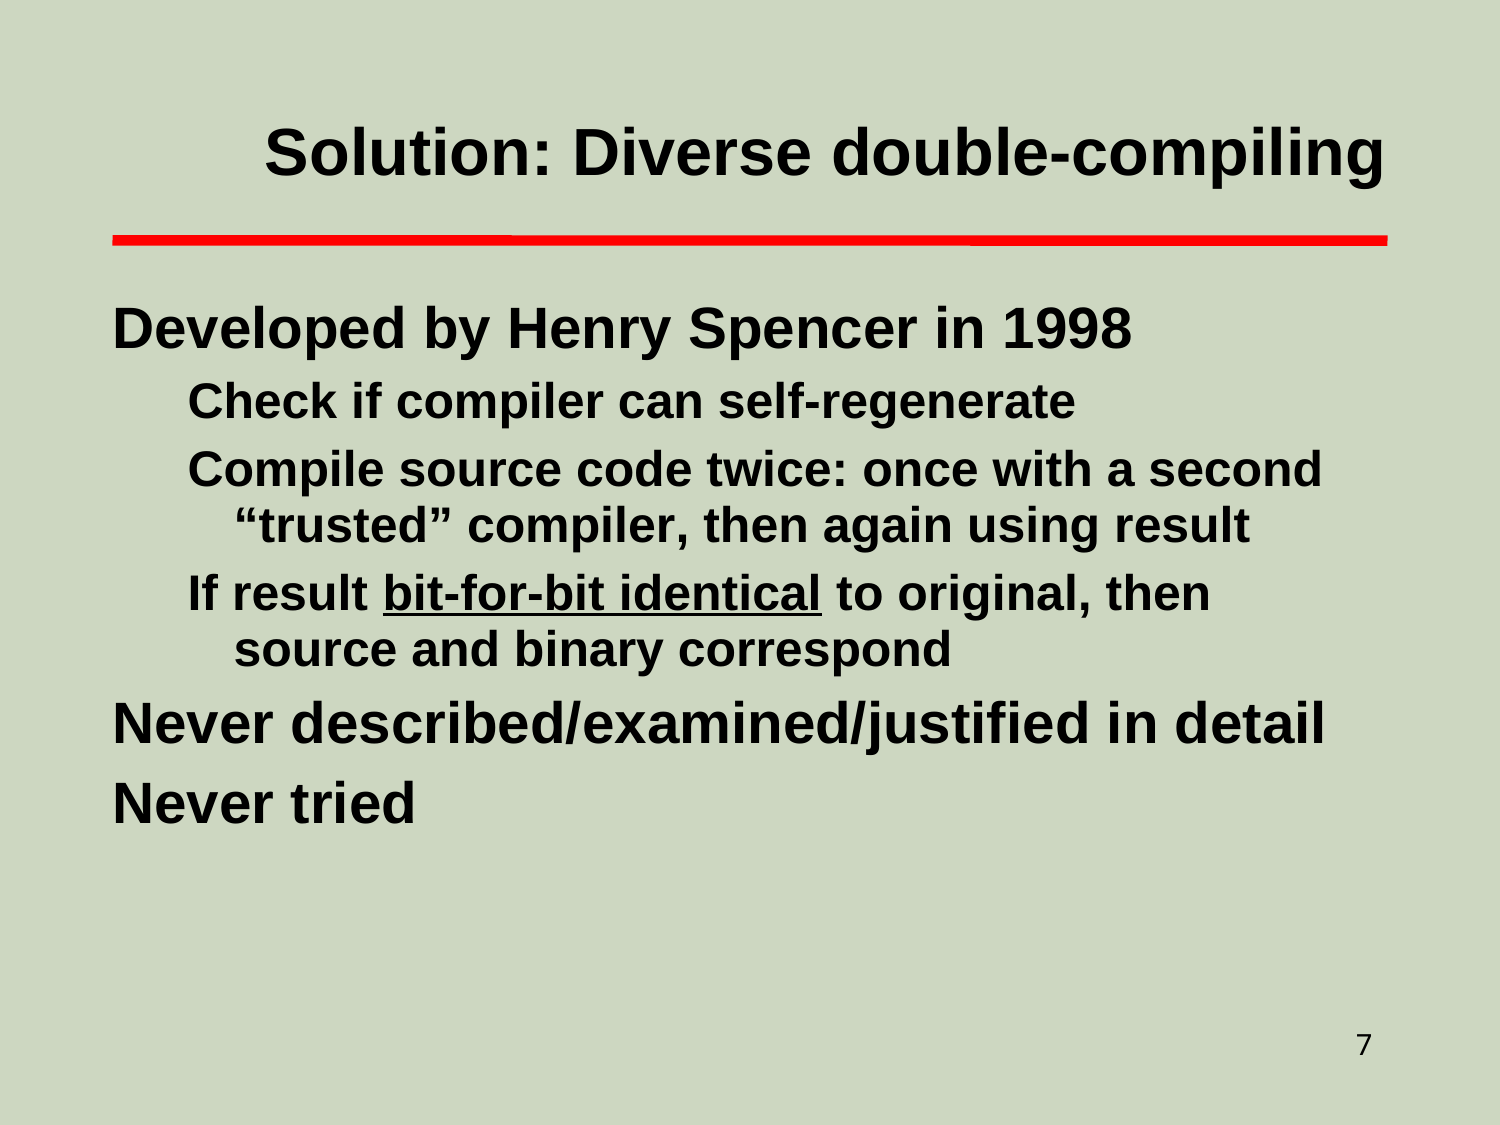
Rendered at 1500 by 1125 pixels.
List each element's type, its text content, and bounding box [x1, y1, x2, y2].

list Developed by Henry Spencer in 1998 Check if compiler can self-regenerate Compile source code twice: once with a second “trusted” compiler, then again using result If result bit-for-bit identical to original, then source and binary correspond Never described/examined/justified in detail Never tried [112, 299, 1388, 1062]
title Solution: Diverse double-compiling [112, 117, 1388, 192]
